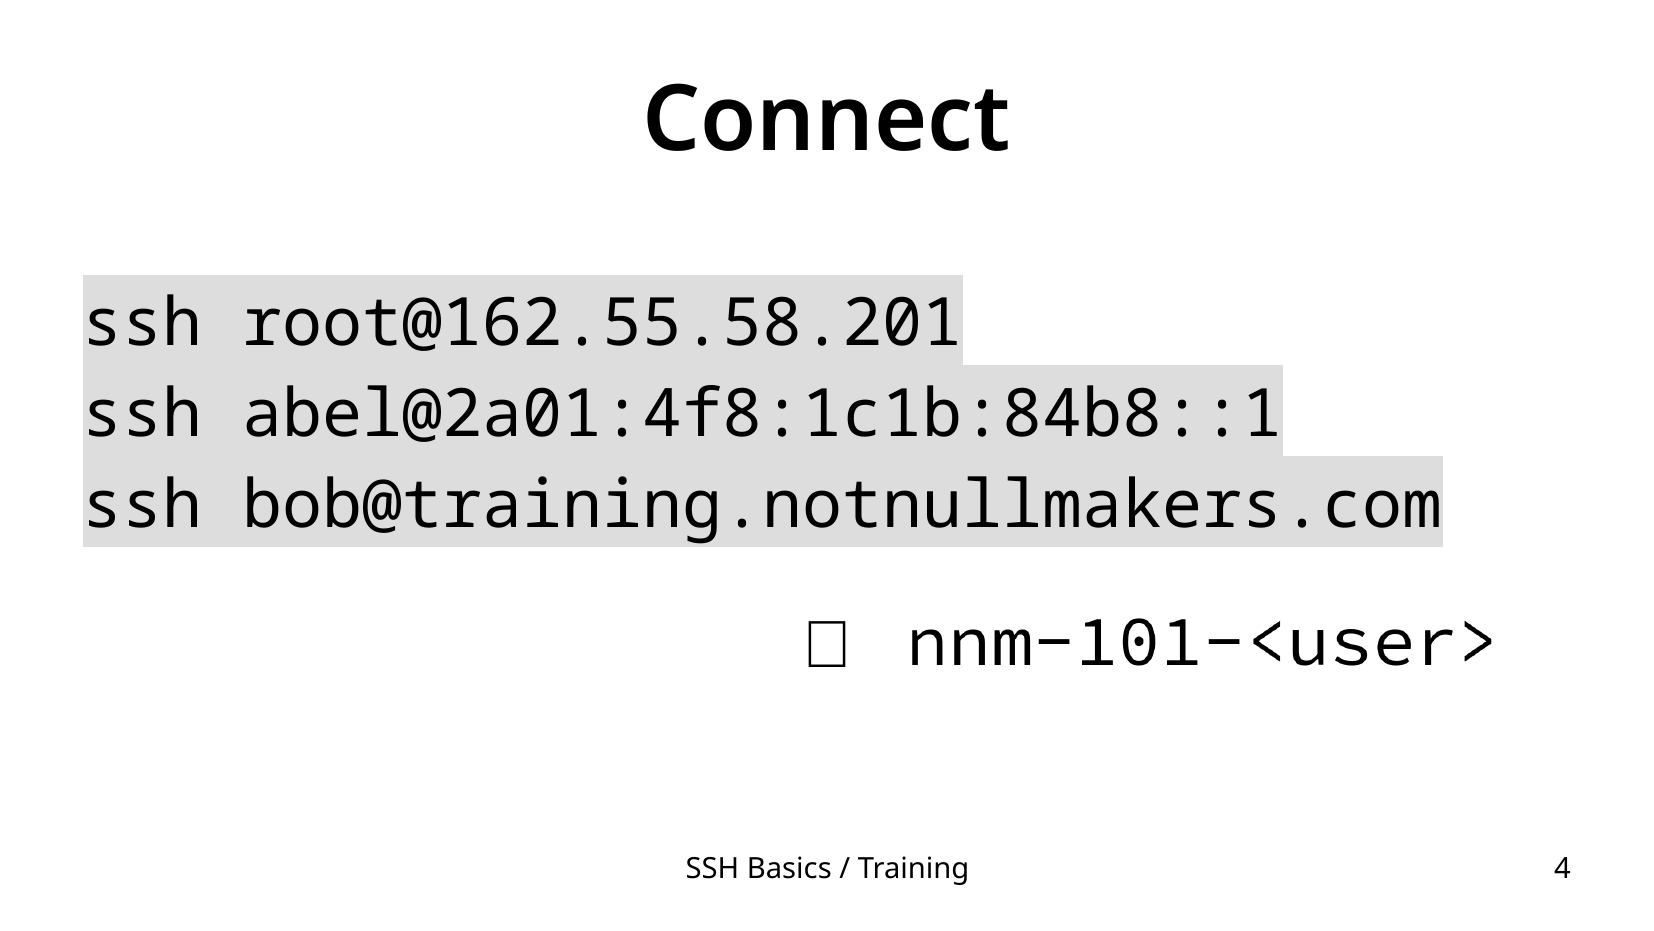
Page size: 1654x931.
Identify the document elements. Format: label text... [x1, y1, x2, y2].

picture [900, 599, 1501, 682]
subtitle ssh root@162.55.58.201 ssh abel@2a01:4f8:1c1b:84b8::1 ssh bob@training.notnullmakers.com [82, 274, 1571, 657]
title Connect [82, 37, 1571, 193]
text_box 🤫 [787, 600, 938, 690]
